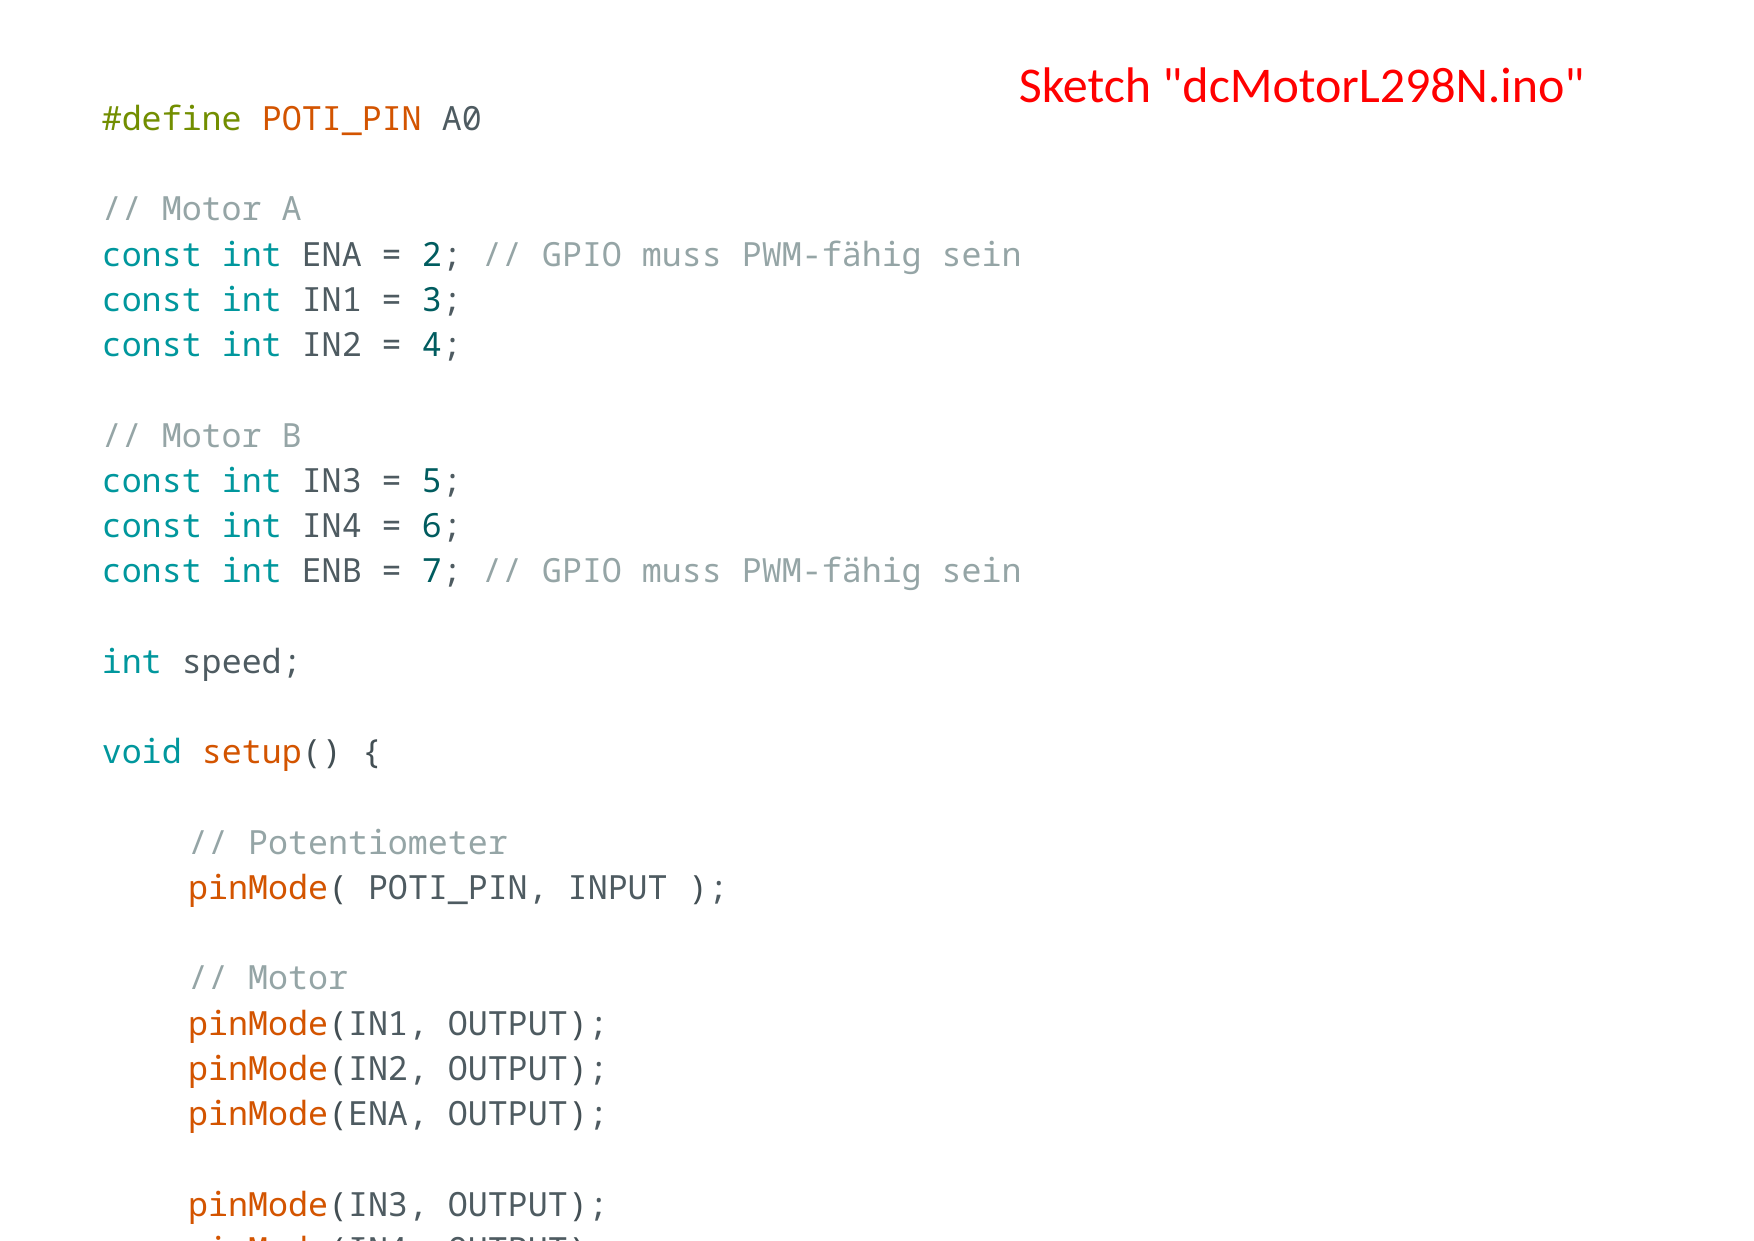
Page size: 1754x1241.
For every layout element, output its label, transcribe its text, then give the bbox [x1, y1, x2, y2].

text_box #define POTI_PIN A0 // Motor A const int ENA = 2; // GPIO muss PWM-fähig sein const int IN1 = 3; const int IN2 = 4; // Motor B const int IN3 = 5; const int IN4 = 6; const int ENB = 7; // GPIO muss PWM-fähig sein int speed; void setup() { // Potentiometer pinMode( POTI_PIN, INPUT ); // Motor pinMode(IN1, OUTPUT); pinMode(IN2, OUTPUT); pinMode(ENA, OUTPUT); pinMode(IN3, OUTPUT); pinMode(IN4, OUTPUT); pinMode(ENB, OUTPUT); } [86, 87, 1668, 1200]
text_box Sketch "dcMotorL298N.ino" [1003, 57, 1642, 148]
